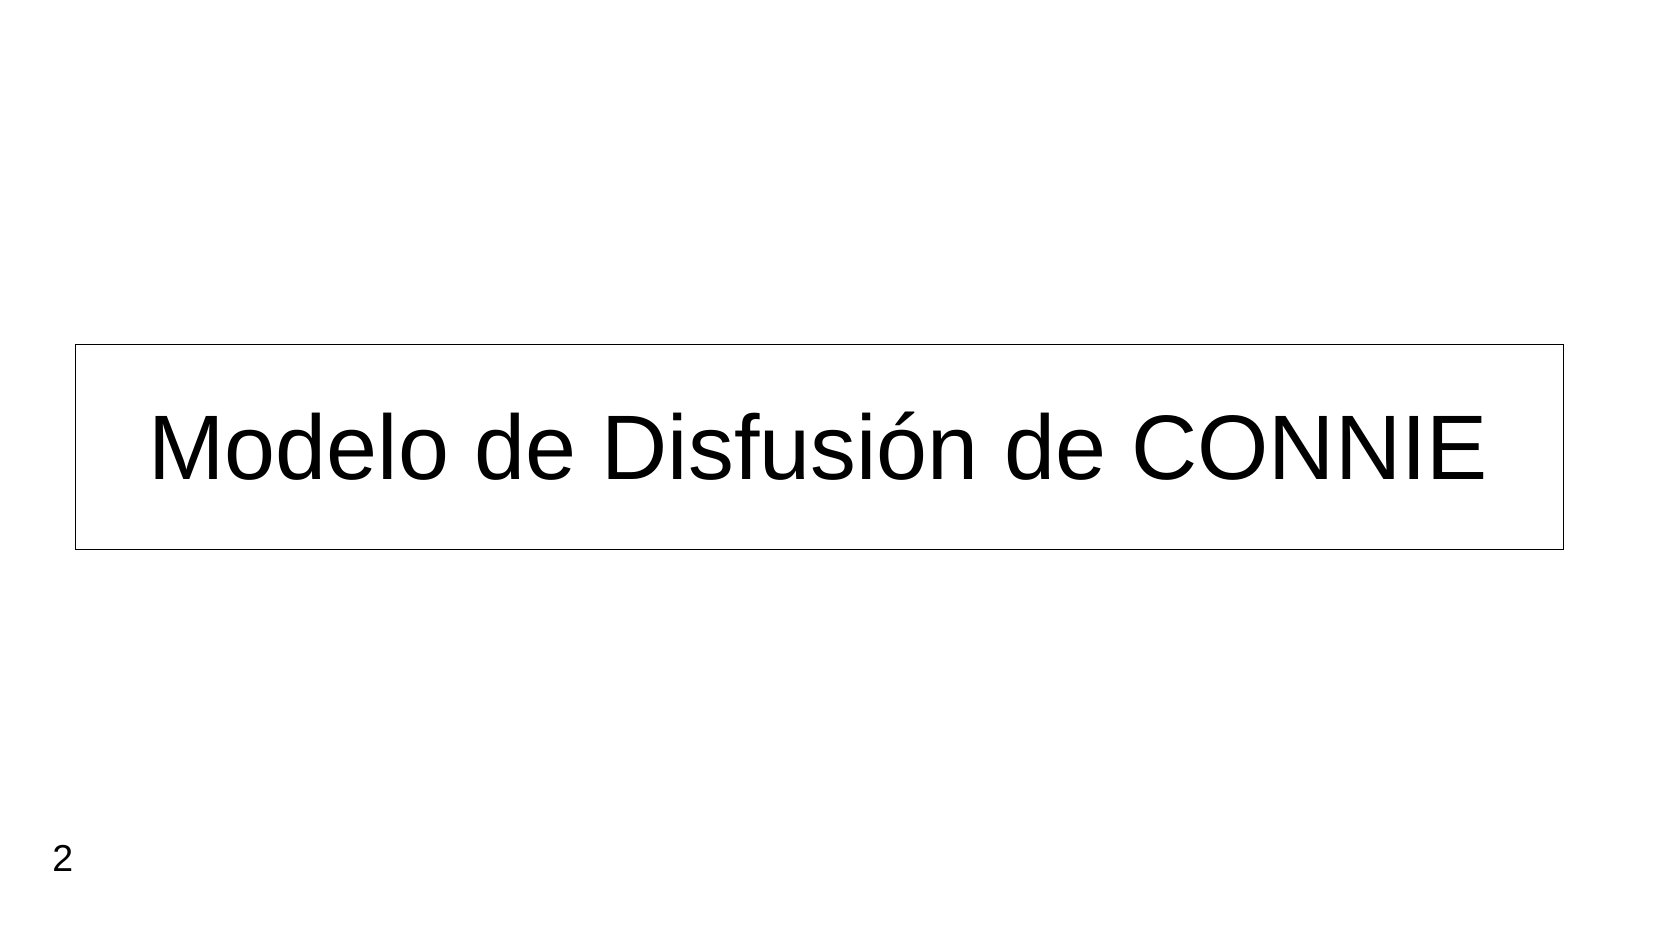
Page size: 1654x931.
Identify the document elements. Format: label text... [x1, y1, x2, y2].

text_box <number> [37, 829, 667, 901]
title Modelo de Disfusión de CONNIE [75, 344, 1564, 550]
